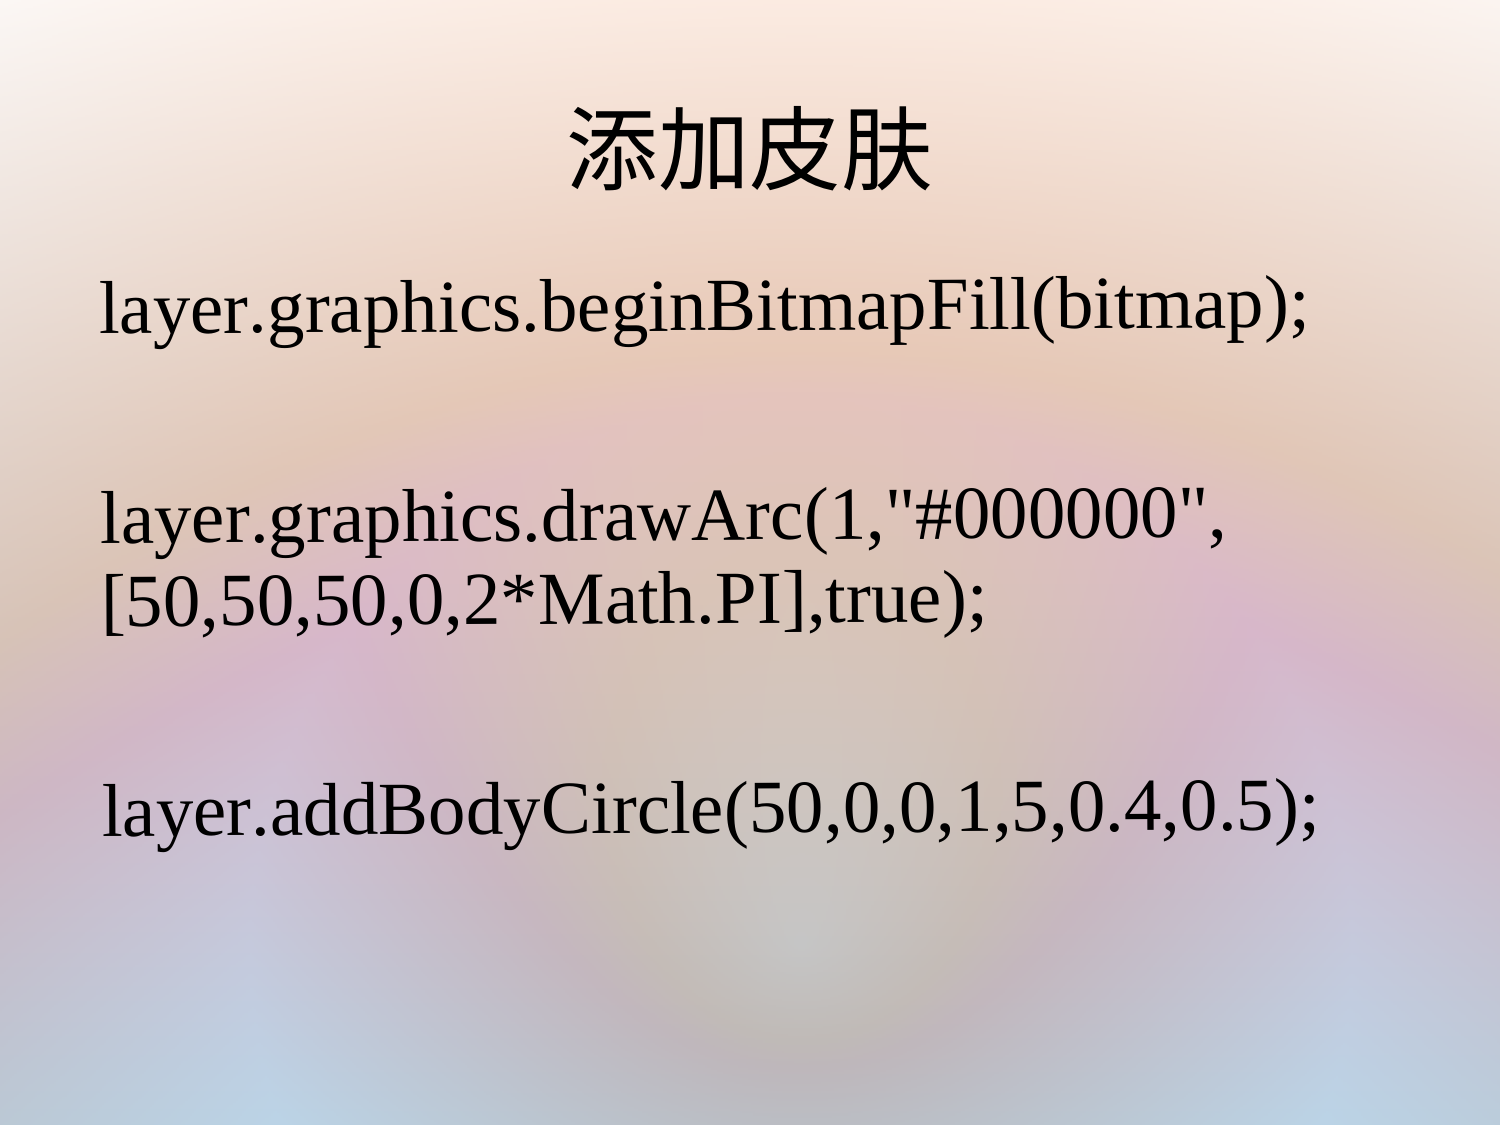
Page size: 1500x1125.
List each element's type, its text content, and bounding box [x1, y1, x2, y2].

title 添加皮肤 [75, 50, 1425, 238]
picture [0, 0, 1500, 1125]
list layer.graphics.beginBitmapFill(bitmap); layer.graphics.drawArc(1,"#000000",[50,50,50,0,2*Math.PI],true); layer.addBodyCircle(50,0,0,1,5,0.4,0.5); [28, 258, 1487, 920]
